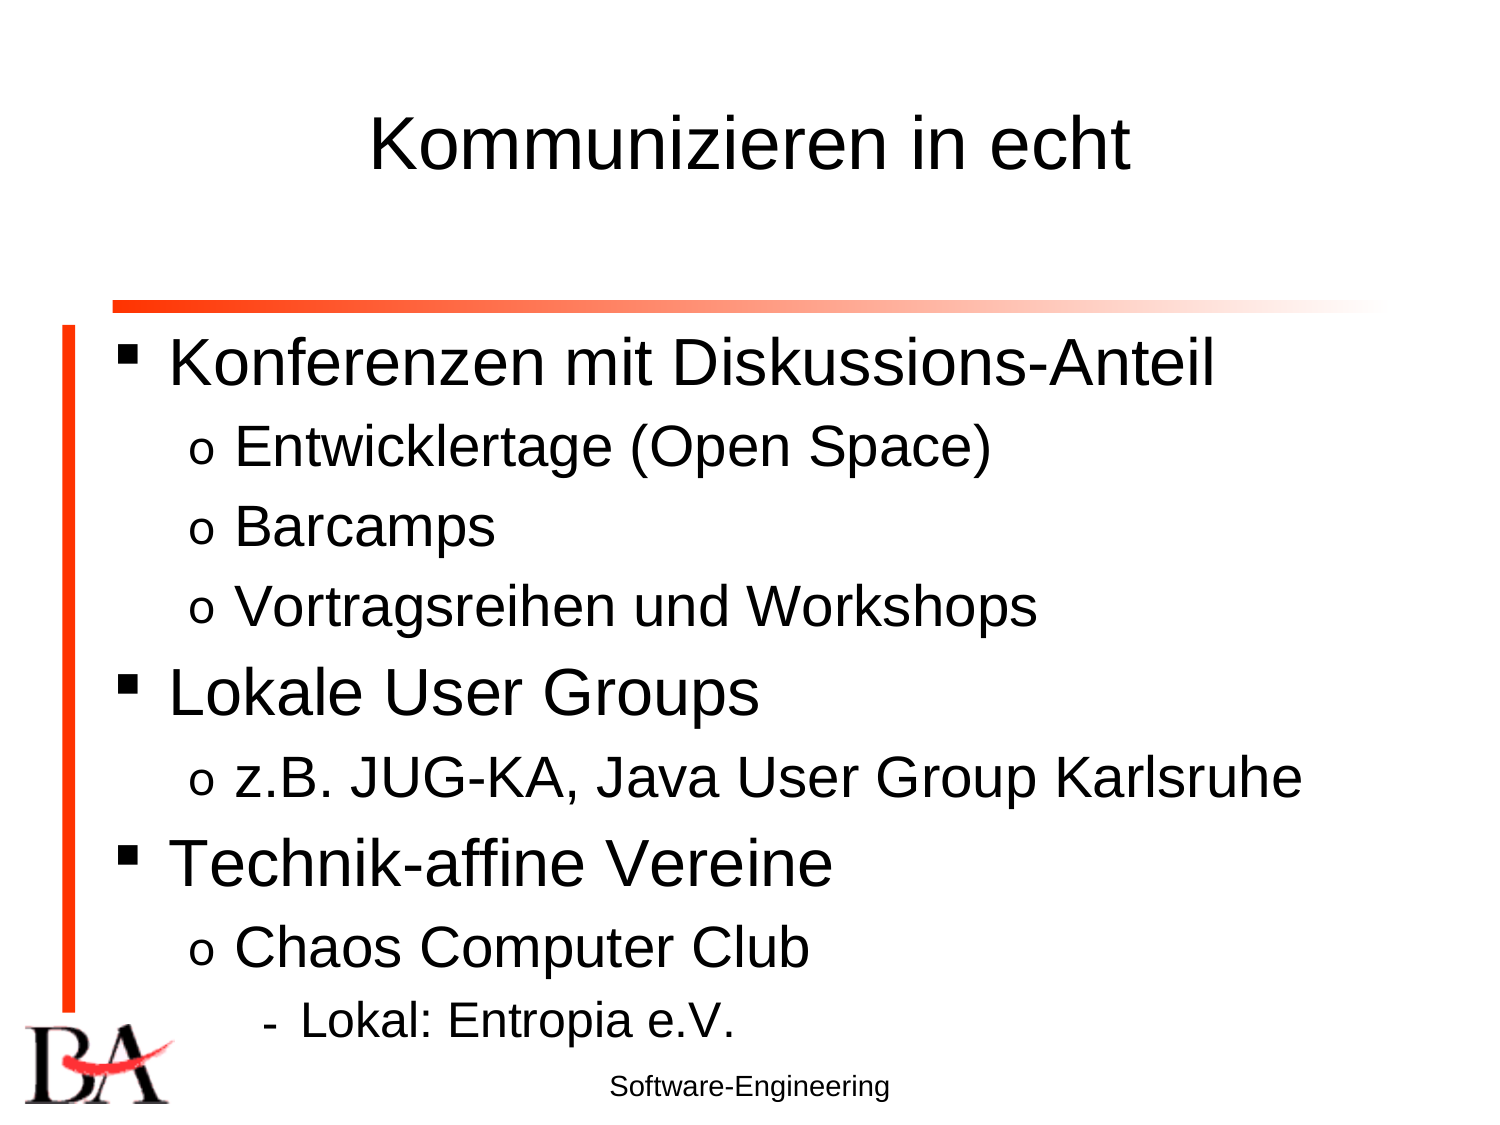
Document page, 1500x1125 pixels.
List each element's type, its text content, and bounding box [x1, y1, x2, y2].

title Kommunizieren in echt [112, 28, 1388, 259]
list Konferenzen mit Diskussions-Anteil Entwicklertage (Open Space) Barcamps Vortragsreihen und Workshops Lokale User Groups z.B. JUG-KA, Java User Group Karlsruhe Technik-affine Vereine Chaos Computer Club Lokal: Entropia e.V. [112, 324, 1388, 1048]
picture [24, 1024, 175, 1104]
